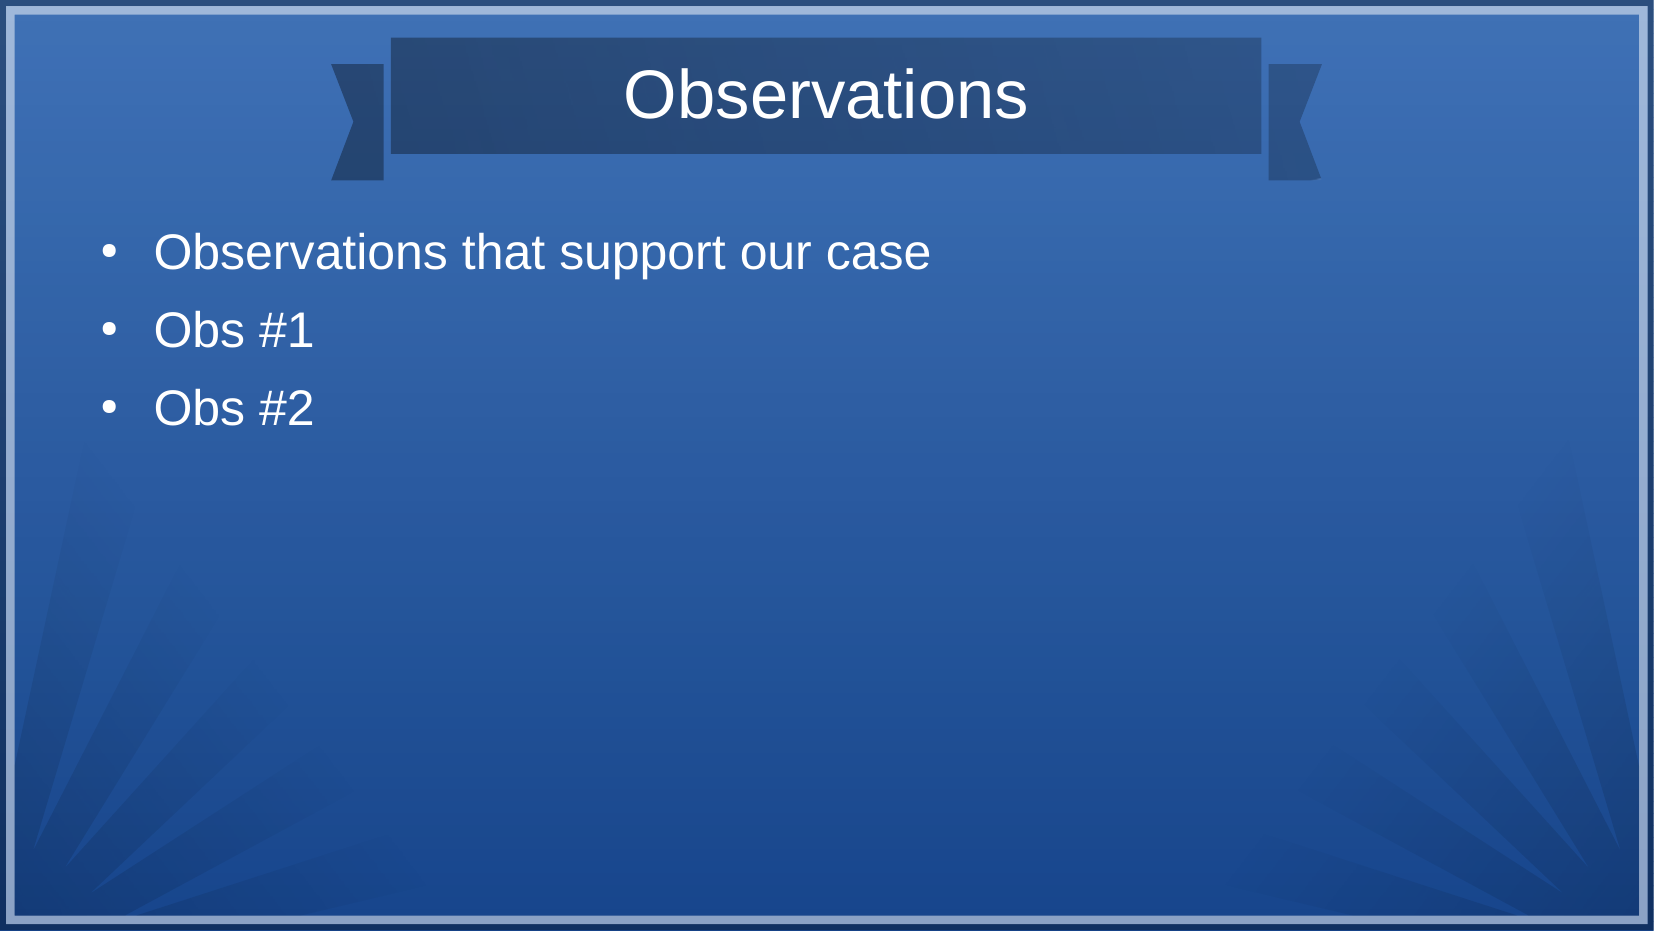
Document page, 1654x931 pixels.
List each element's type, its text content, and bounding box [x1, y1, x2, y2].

title Observations [389, 35, 1264, 154]
list Observations that support our case Obs #1 Obs #2 [82, 224, 1571, 848]
